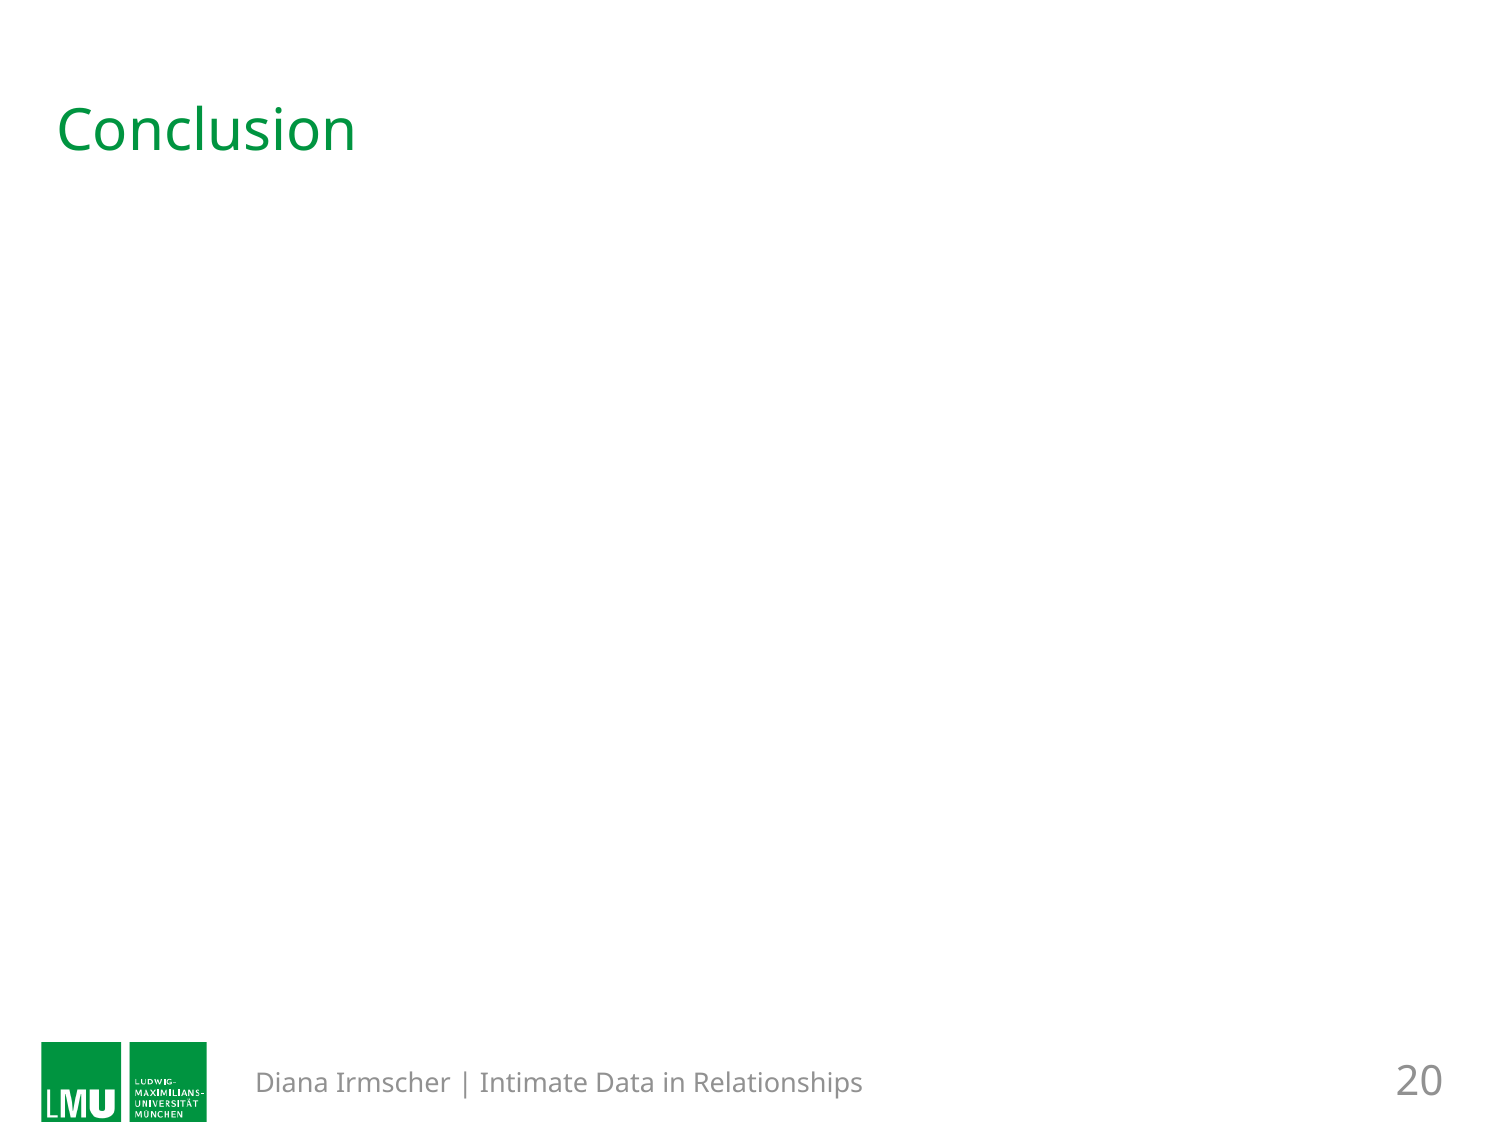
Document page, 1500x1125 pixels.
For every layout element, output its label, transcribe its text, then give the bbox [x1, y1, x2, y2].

footer Diana Irmscher | Intimate Data in Relationships [240, 1046, 963, 1117]
title Conclusion [41, 37, 1459, 217]
slide_number <Foliennummer> [1014, 1046, 1459, 1117]
